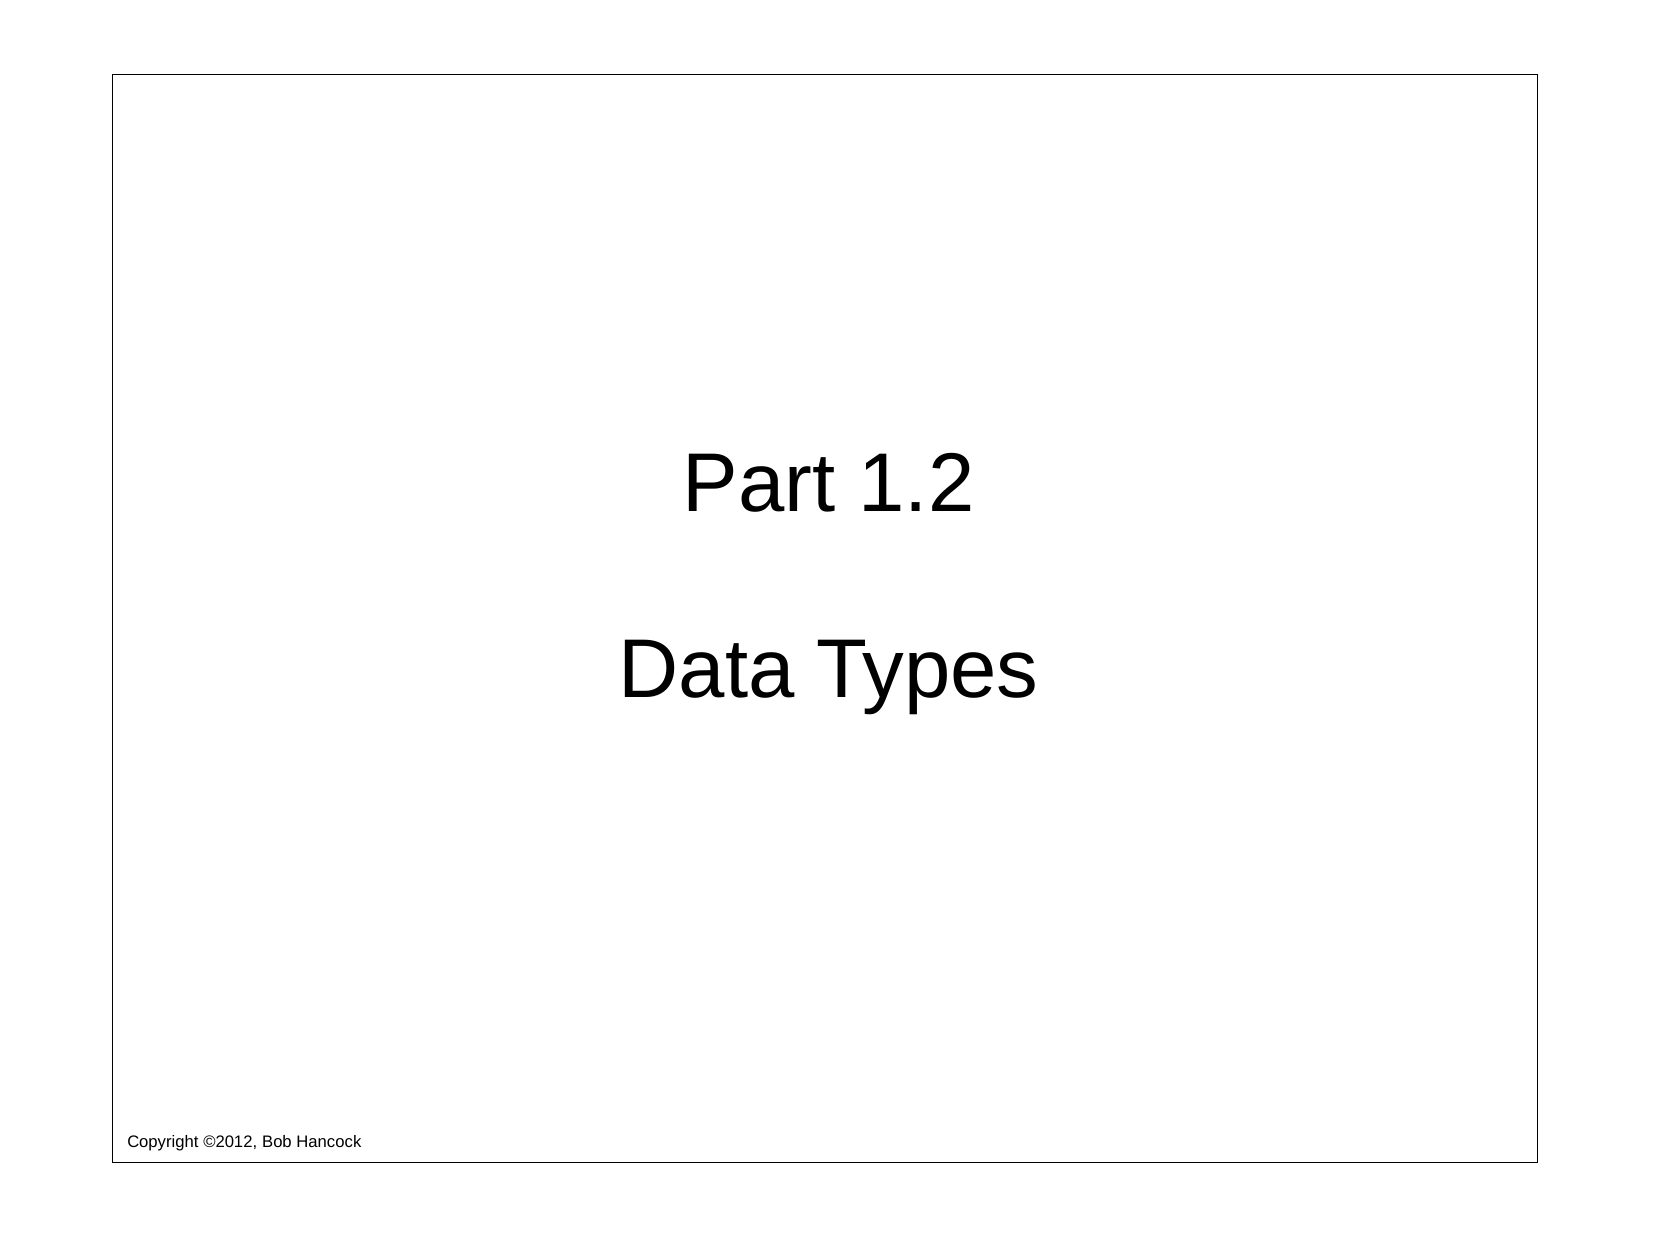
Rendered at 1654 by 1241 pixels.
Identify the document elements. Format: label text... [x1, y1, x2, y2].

text_box Copyright ©2012, Bob Hancock [112, 1125, 377, 1159]
subtitle Part 1.2 Data Types [251, 164, 1407, 1099]
